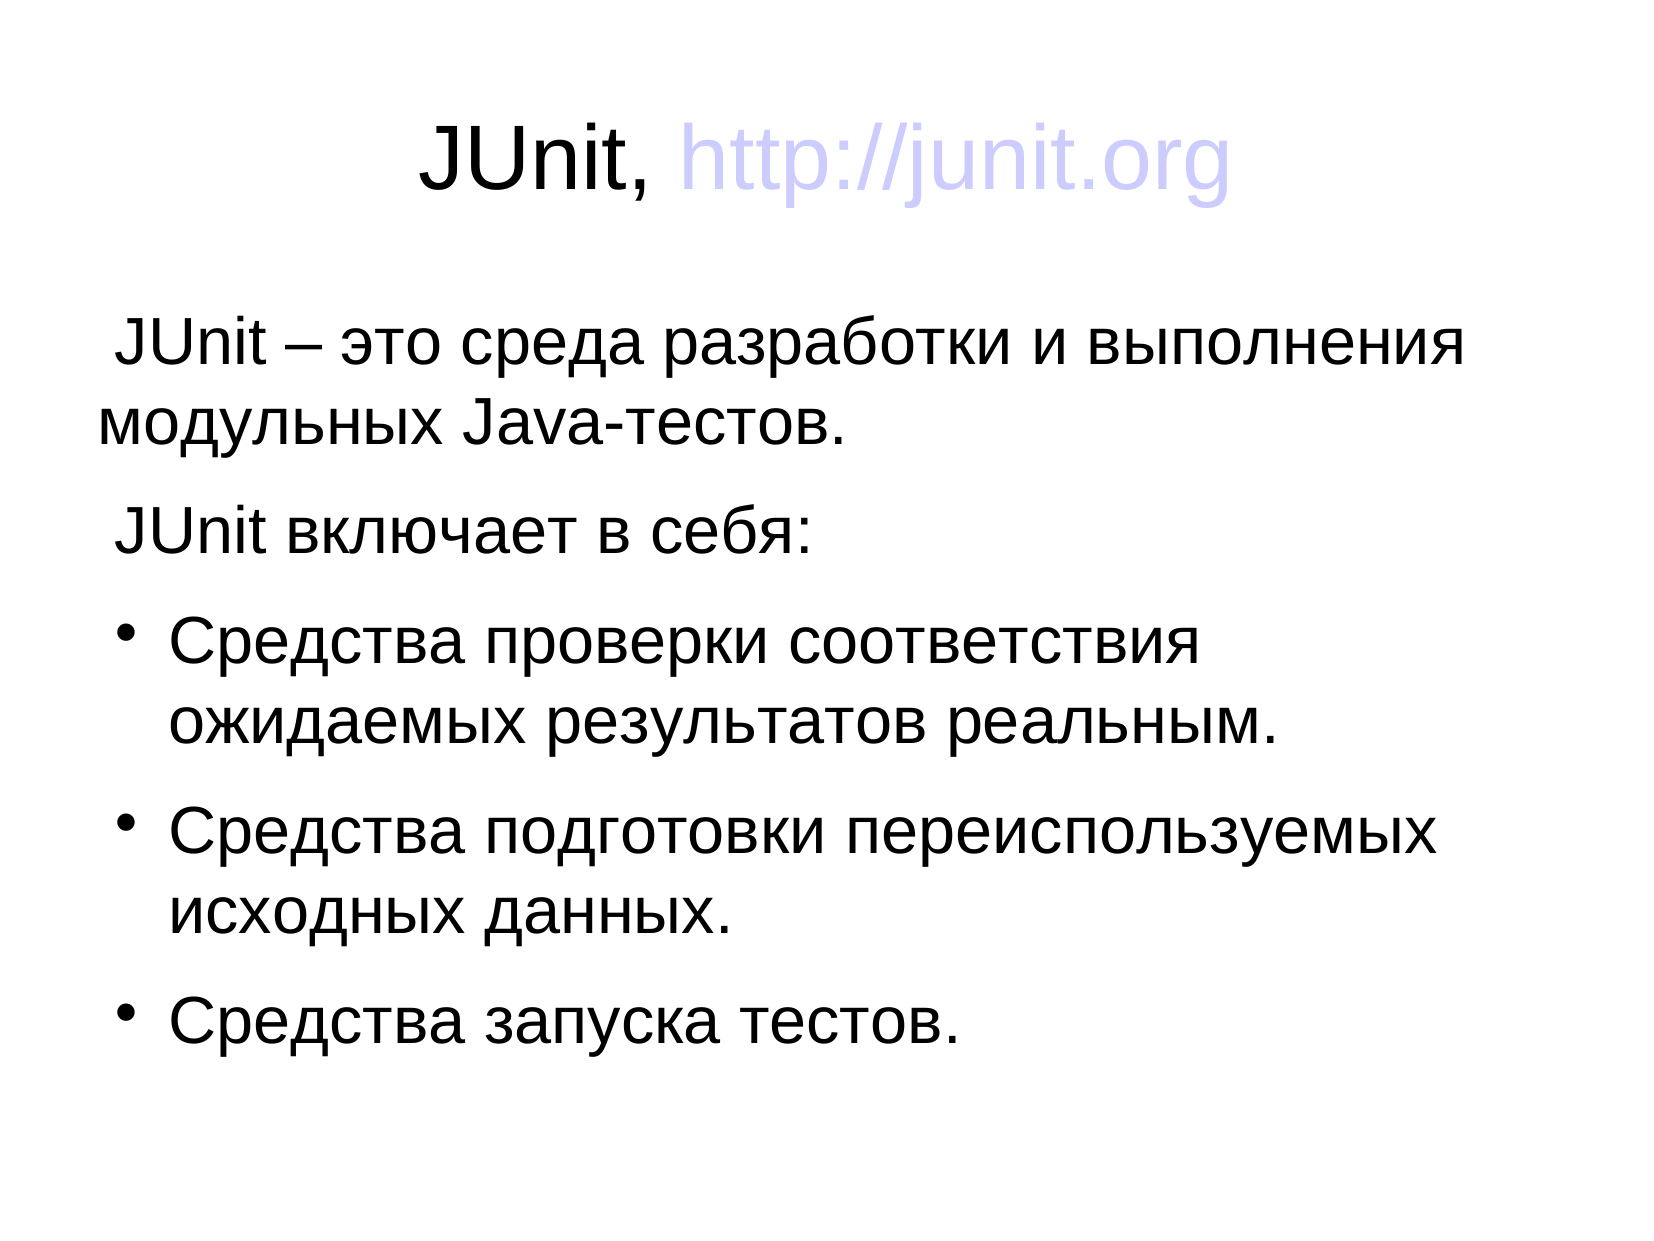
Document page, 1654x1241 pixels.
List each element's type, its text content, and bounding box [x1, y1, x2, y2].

title JUnit, http://junit.org [82, 49, 1571, 257]
list JUnit – это среда разработки и выполнения модульных Java-тестов. JUnit включает в себя: Средства проверки соответствия ожидаемых результатов реальным. Средства подготовки переиспользуемых исходных данных. Средства запуска тестов. [82, 290, 1571, 1122]
